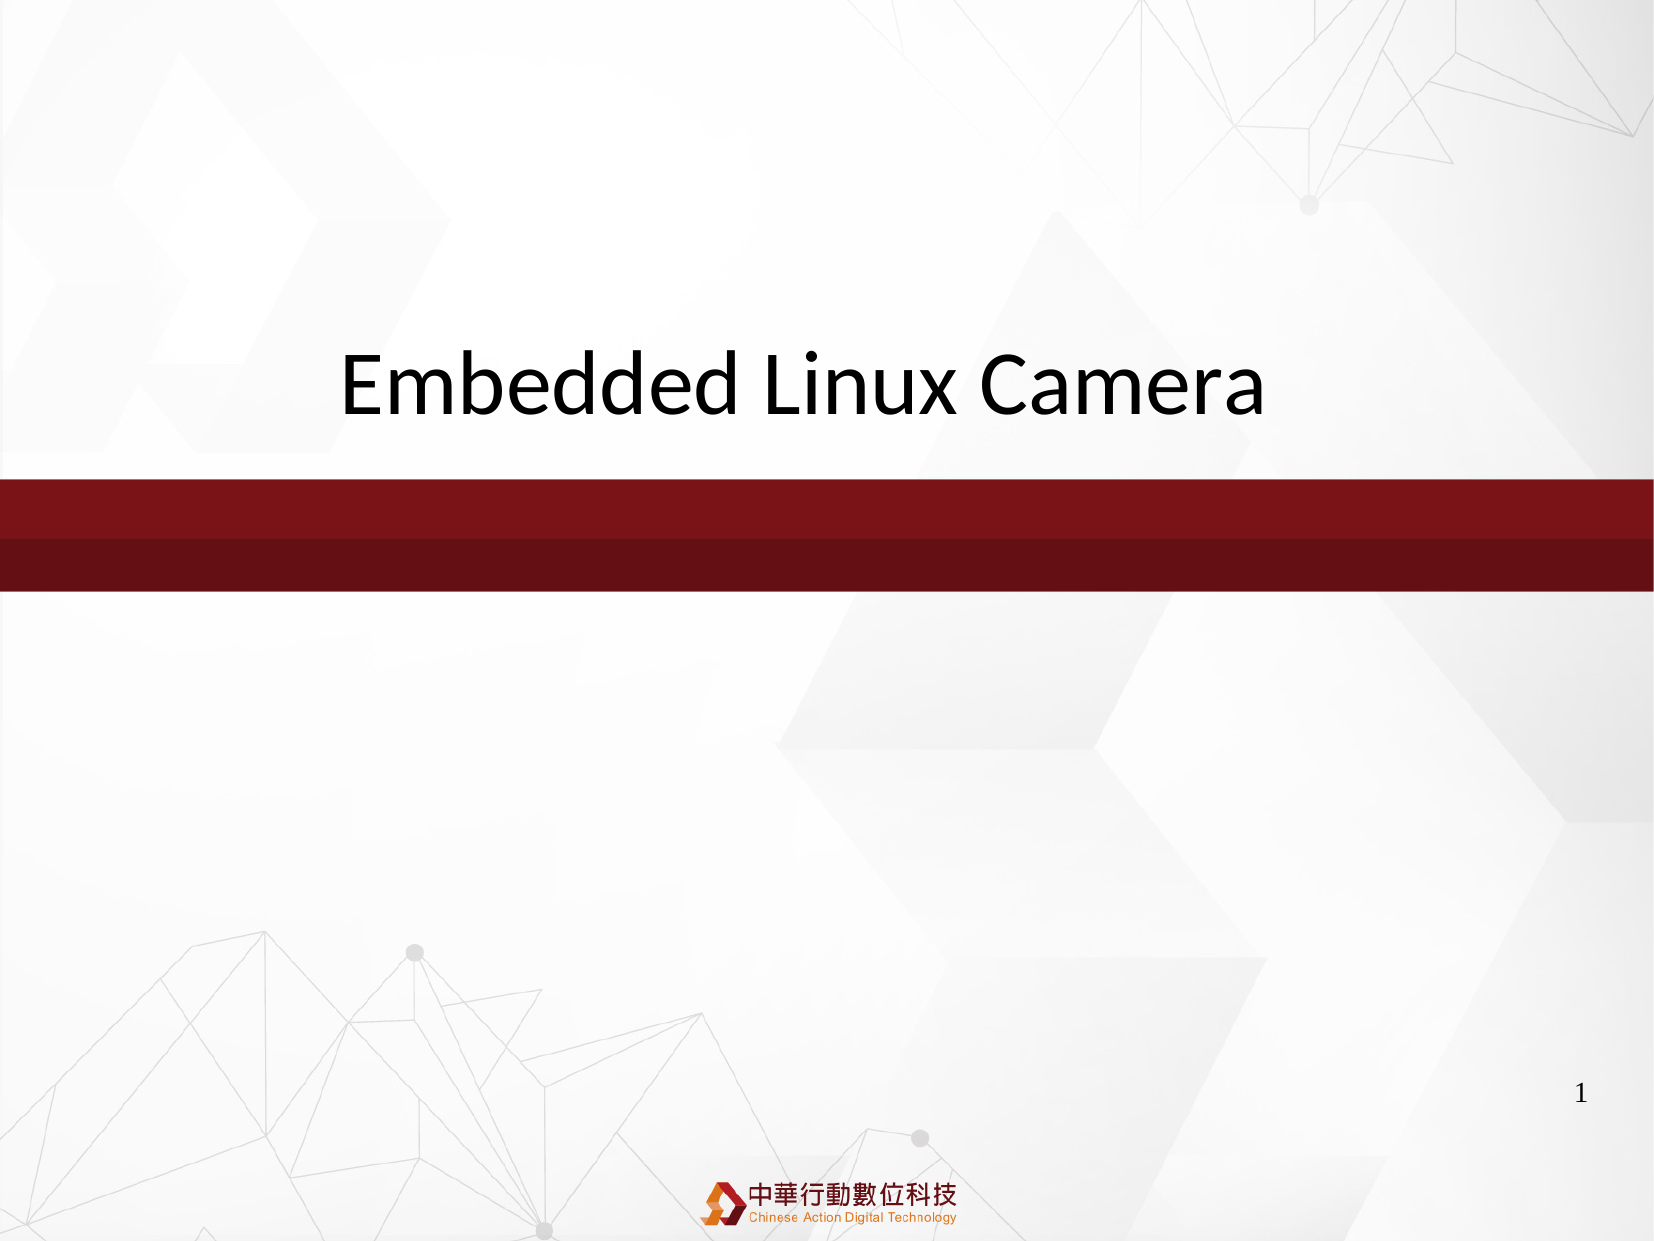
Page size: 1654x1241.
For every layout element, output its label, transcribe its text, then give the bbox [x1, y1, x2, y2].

title Embedded Linux Camera [60, 287, 1549, 496]
picture [0, 0, 1654, 1241]
